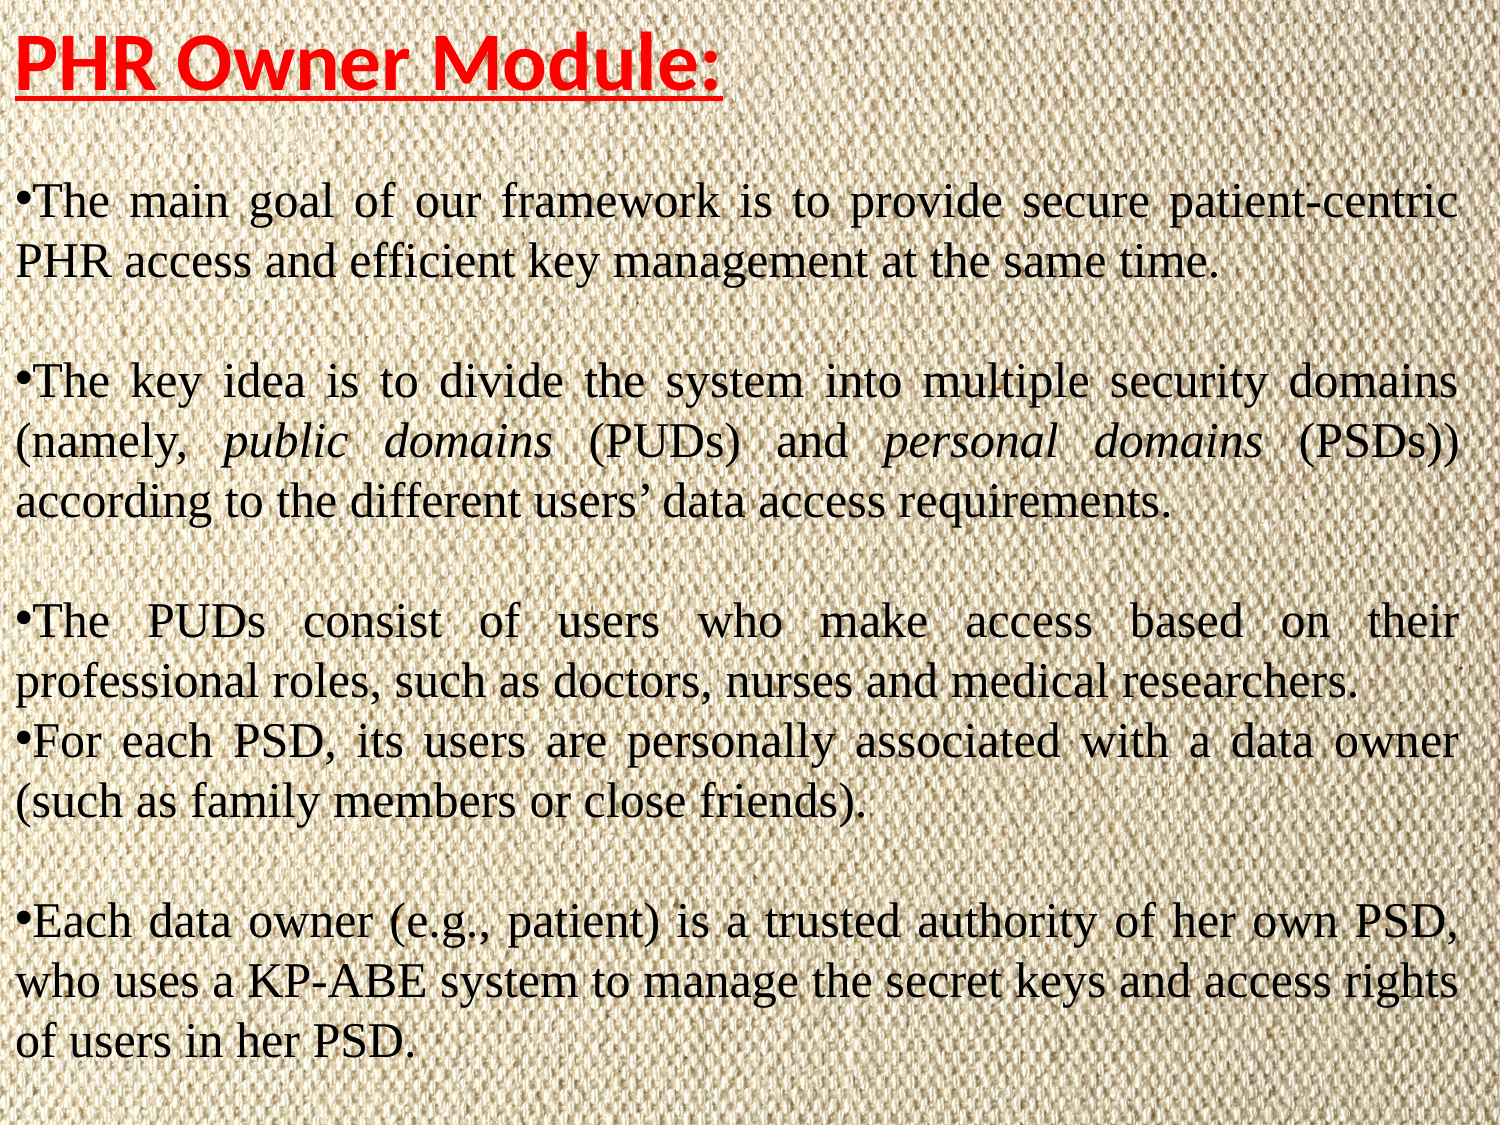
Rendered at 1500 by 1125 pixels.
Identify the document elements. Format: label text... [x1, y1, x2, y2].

picture [0, 0, 1500, 1125]
text_box PHR Owner Module: [0, 0, 1463, 115]
text_box The main goal of our framework is to provide secure patient-centric PHR access and efficient key management at the same time. The key idea is to divide the system into multiple security domains (namely, public domains (PUDs) and personal domains (PSDs)) according to the different users’ data access requirements. The PUDs consist of users who make access based on their professional roles, such as doctors, nurses and medical researchers. For each PSD, its users are personally associated with a data owner (such as family members or close friends). Each data owner (e.g., patient) is a trusted authority of her own PSD, who uses a KP-ABE system to manage the secret keys and access rights of users in her PSD. [0, 159, 1475, 1125]
